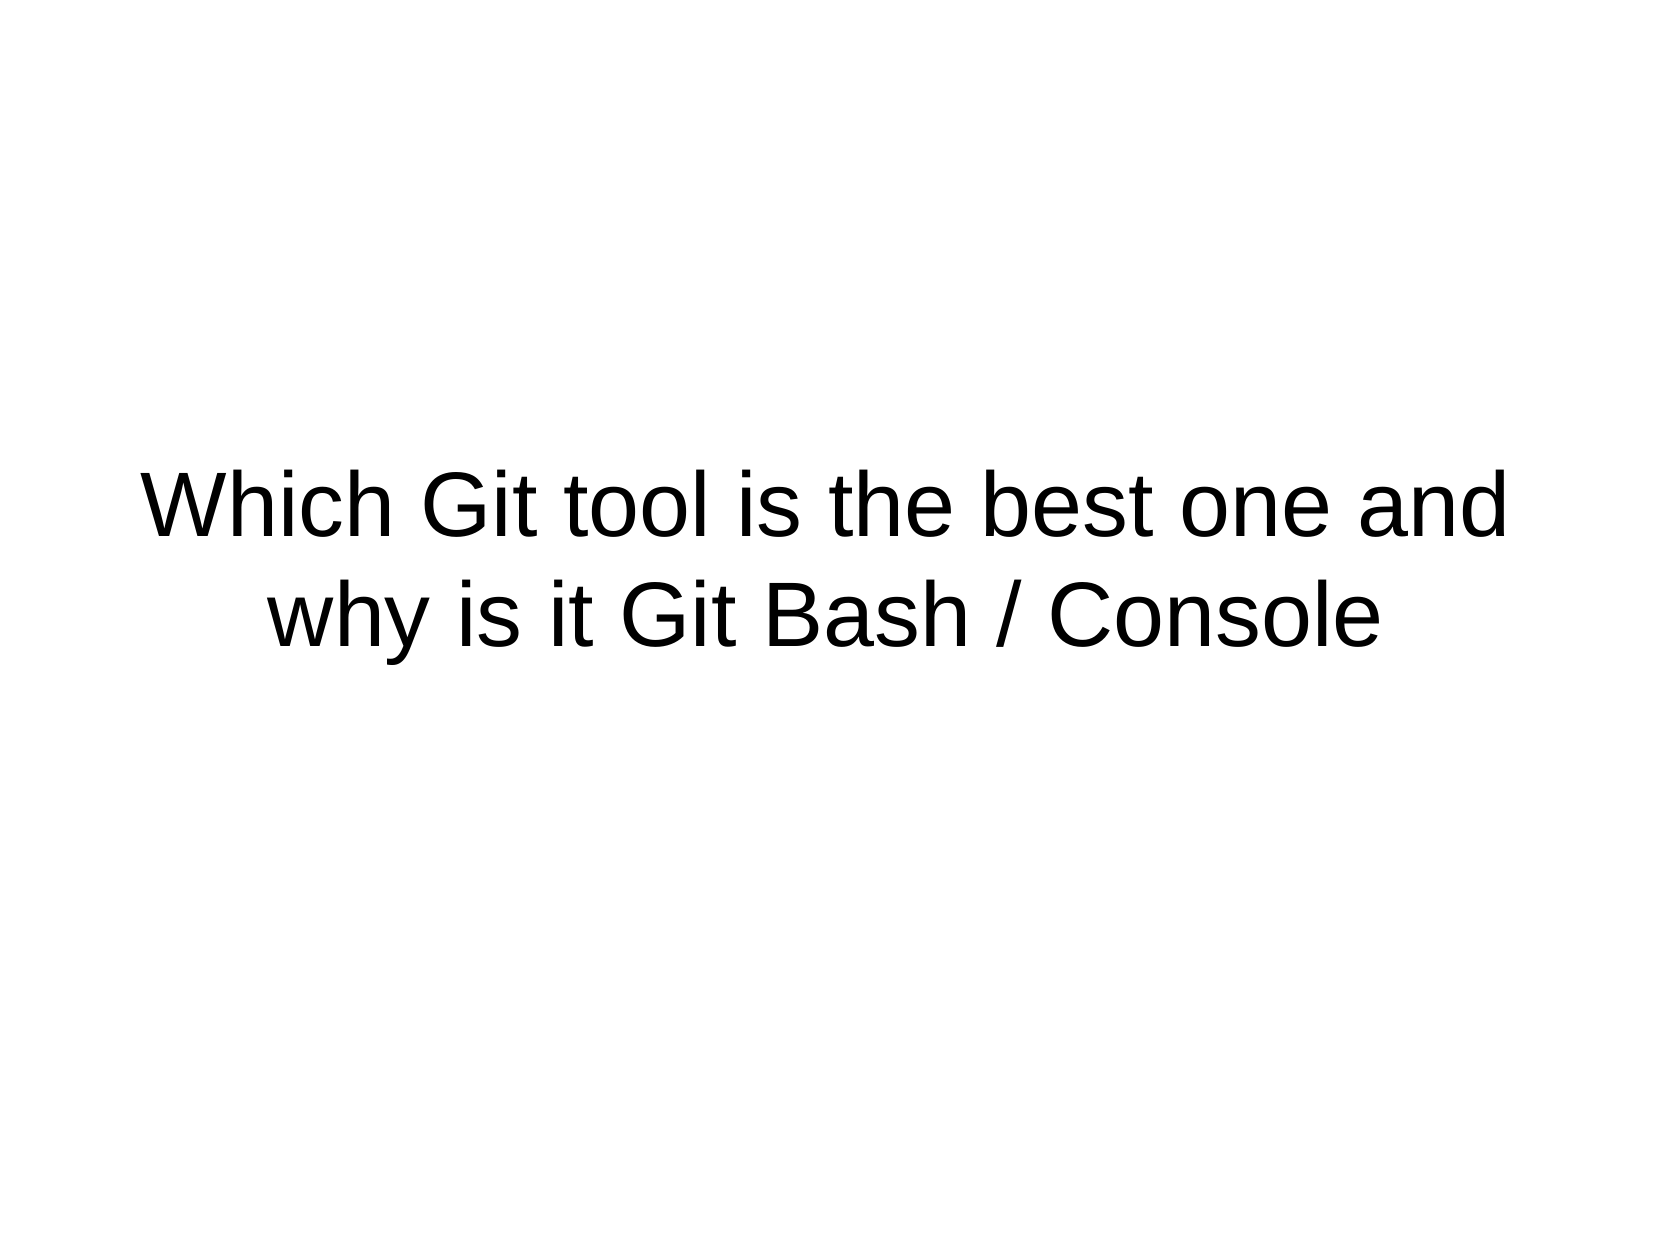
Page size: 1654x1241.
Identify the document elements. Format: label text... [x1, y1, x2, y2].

title Which Git tool is the best one and why is it Git Bash / Console [82, 445, 1571, 653]
